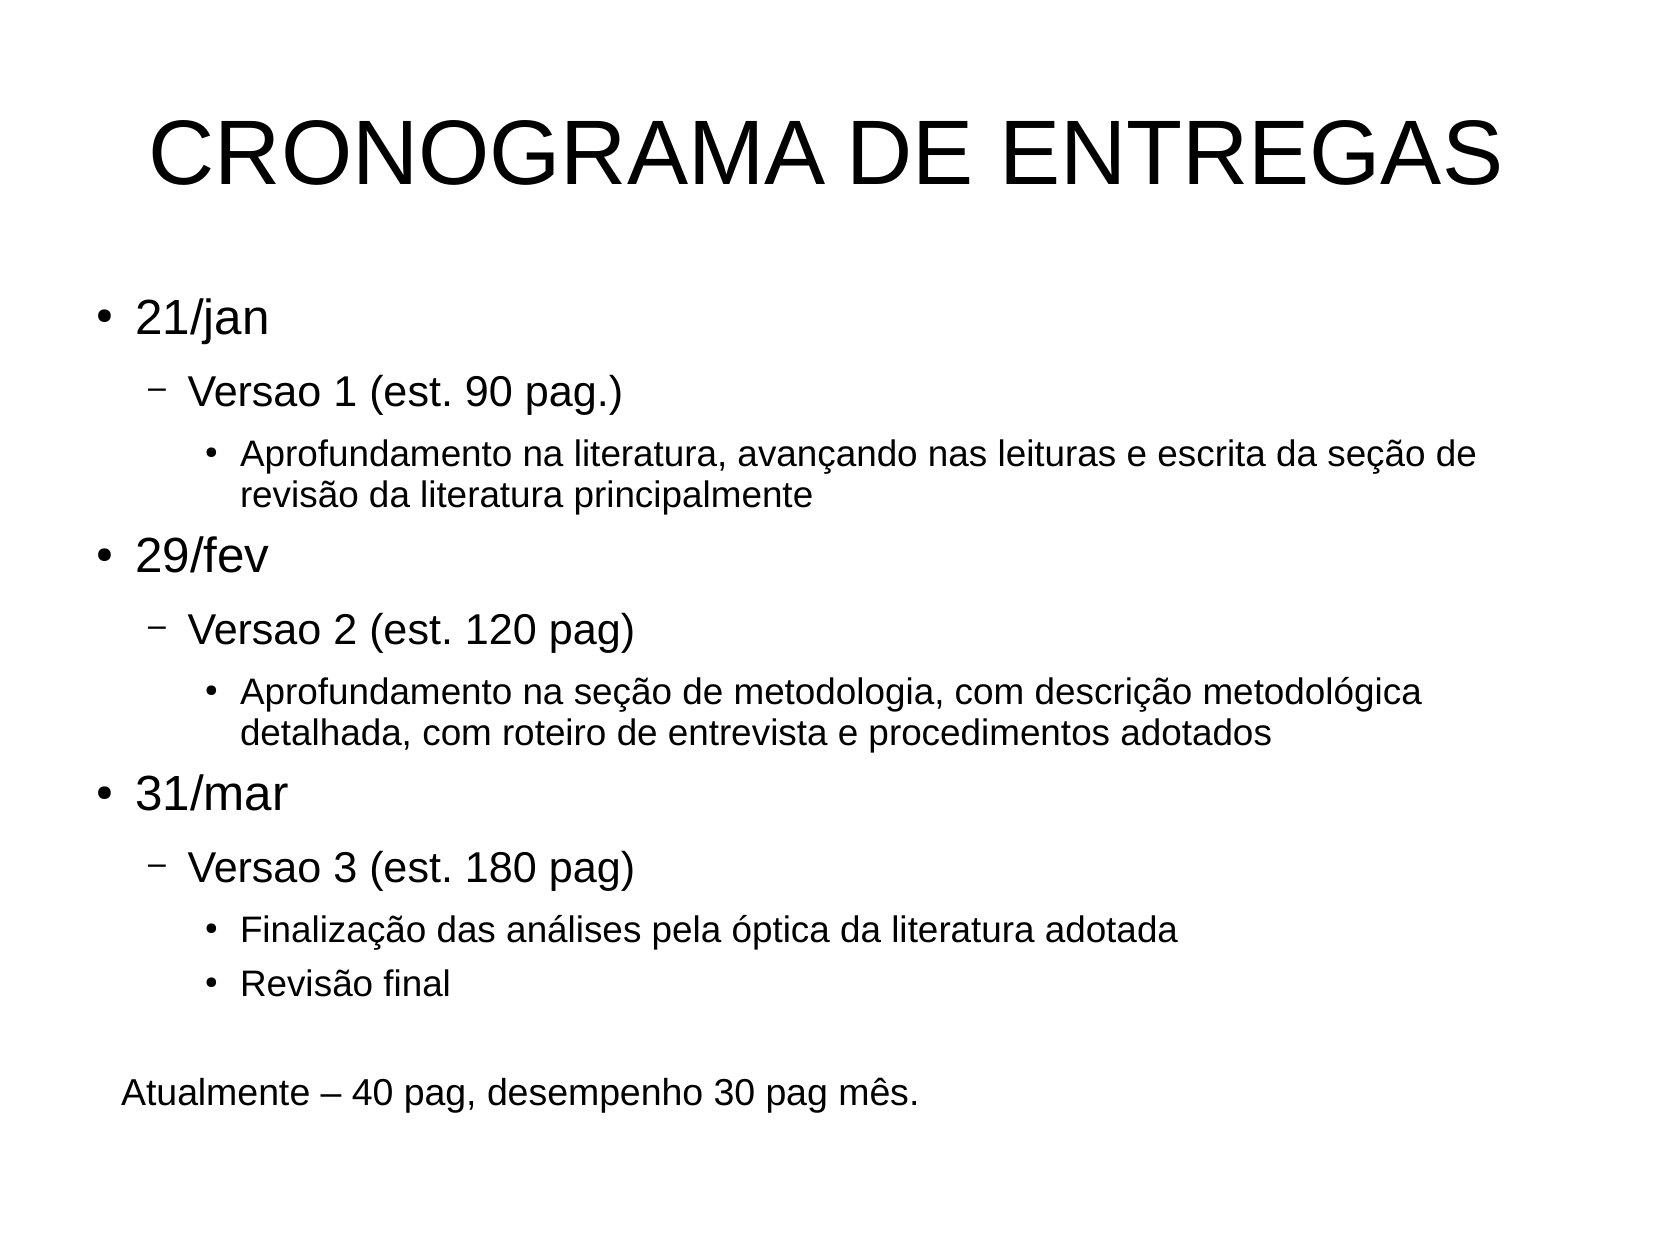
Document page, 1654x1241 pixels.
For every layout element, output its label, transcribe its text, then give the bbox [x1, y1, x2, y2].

list 21/jan Versao 1 (est. 90 pag.) Aprofundamento na literatura, avançando nas leituras e escrita da seção de revisão da literatura principalmente 29/fev Versao 2 (est. 120 pag) Aprofundamento na seção de metodologia, com descrição metodológica detalhada, com roteiro de entrevista e procedimentos adotados 31/mar Versao 3 (est. 180 pag) Finalização das análises pela óptica da literatura adotada Revisão final [82, 290, 1571, 1010]
text_box Atualmente – 40 pag, desempenho 30 pag mês. [106, 1063, 1571, 1121]
title CRONOGRAMA DE ENTREGAS [82, 49, 1571, 257]
